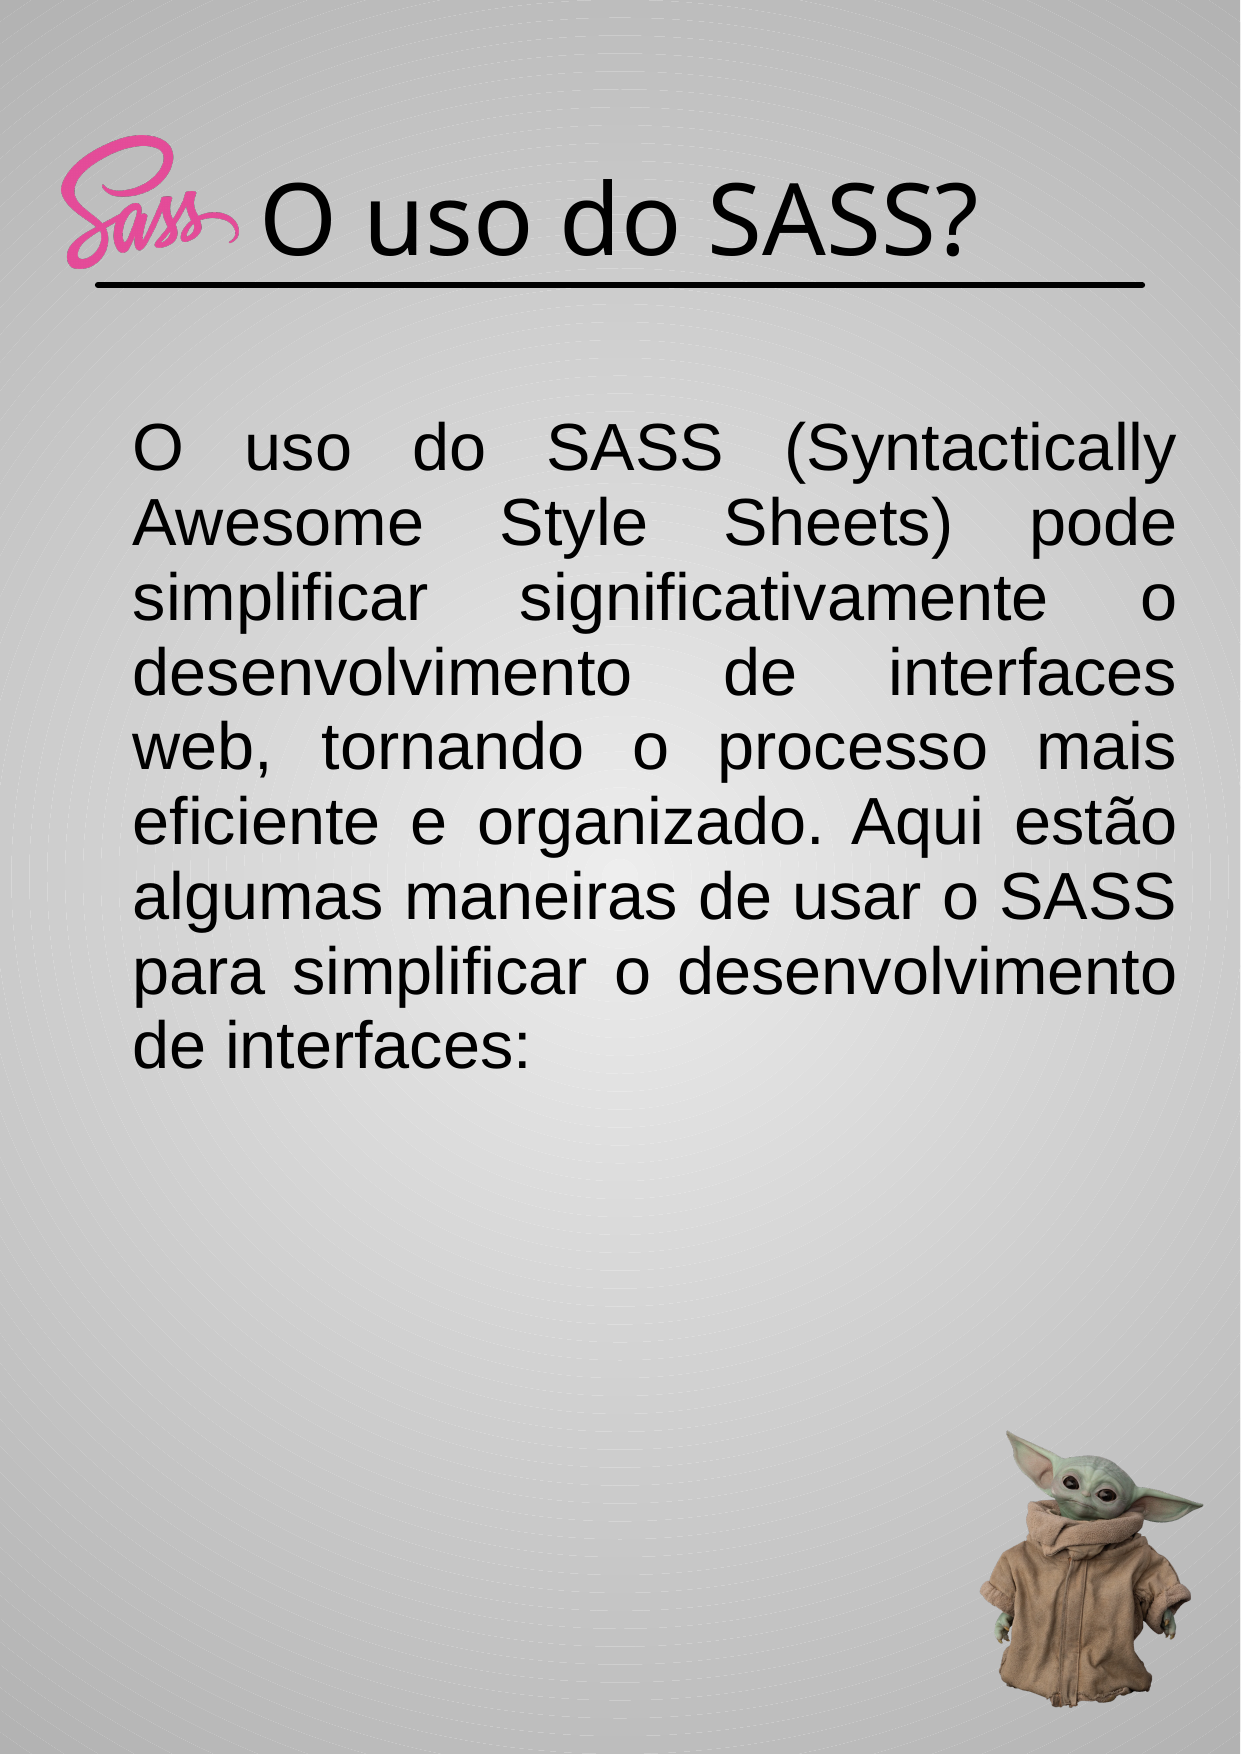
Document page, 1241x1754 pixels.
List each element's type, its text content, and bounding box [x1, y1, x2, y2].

list O uso do SASS (Syntactically Awesome Style Sheets) pode simplificar significativamente o desenvolvimento de interfaces web, tornando o processo mais eficiente e organizado. Aqui estão algumas maneiras de usar o SASS para simplificar o desenvolvimento de interfaces: [61, 410, 1178, 1428]
title O uso do SASS? [61, 69, 1178, 363]
picture [972, 1420, 1211, 1713]
picture [61, 135, 239, 269]
